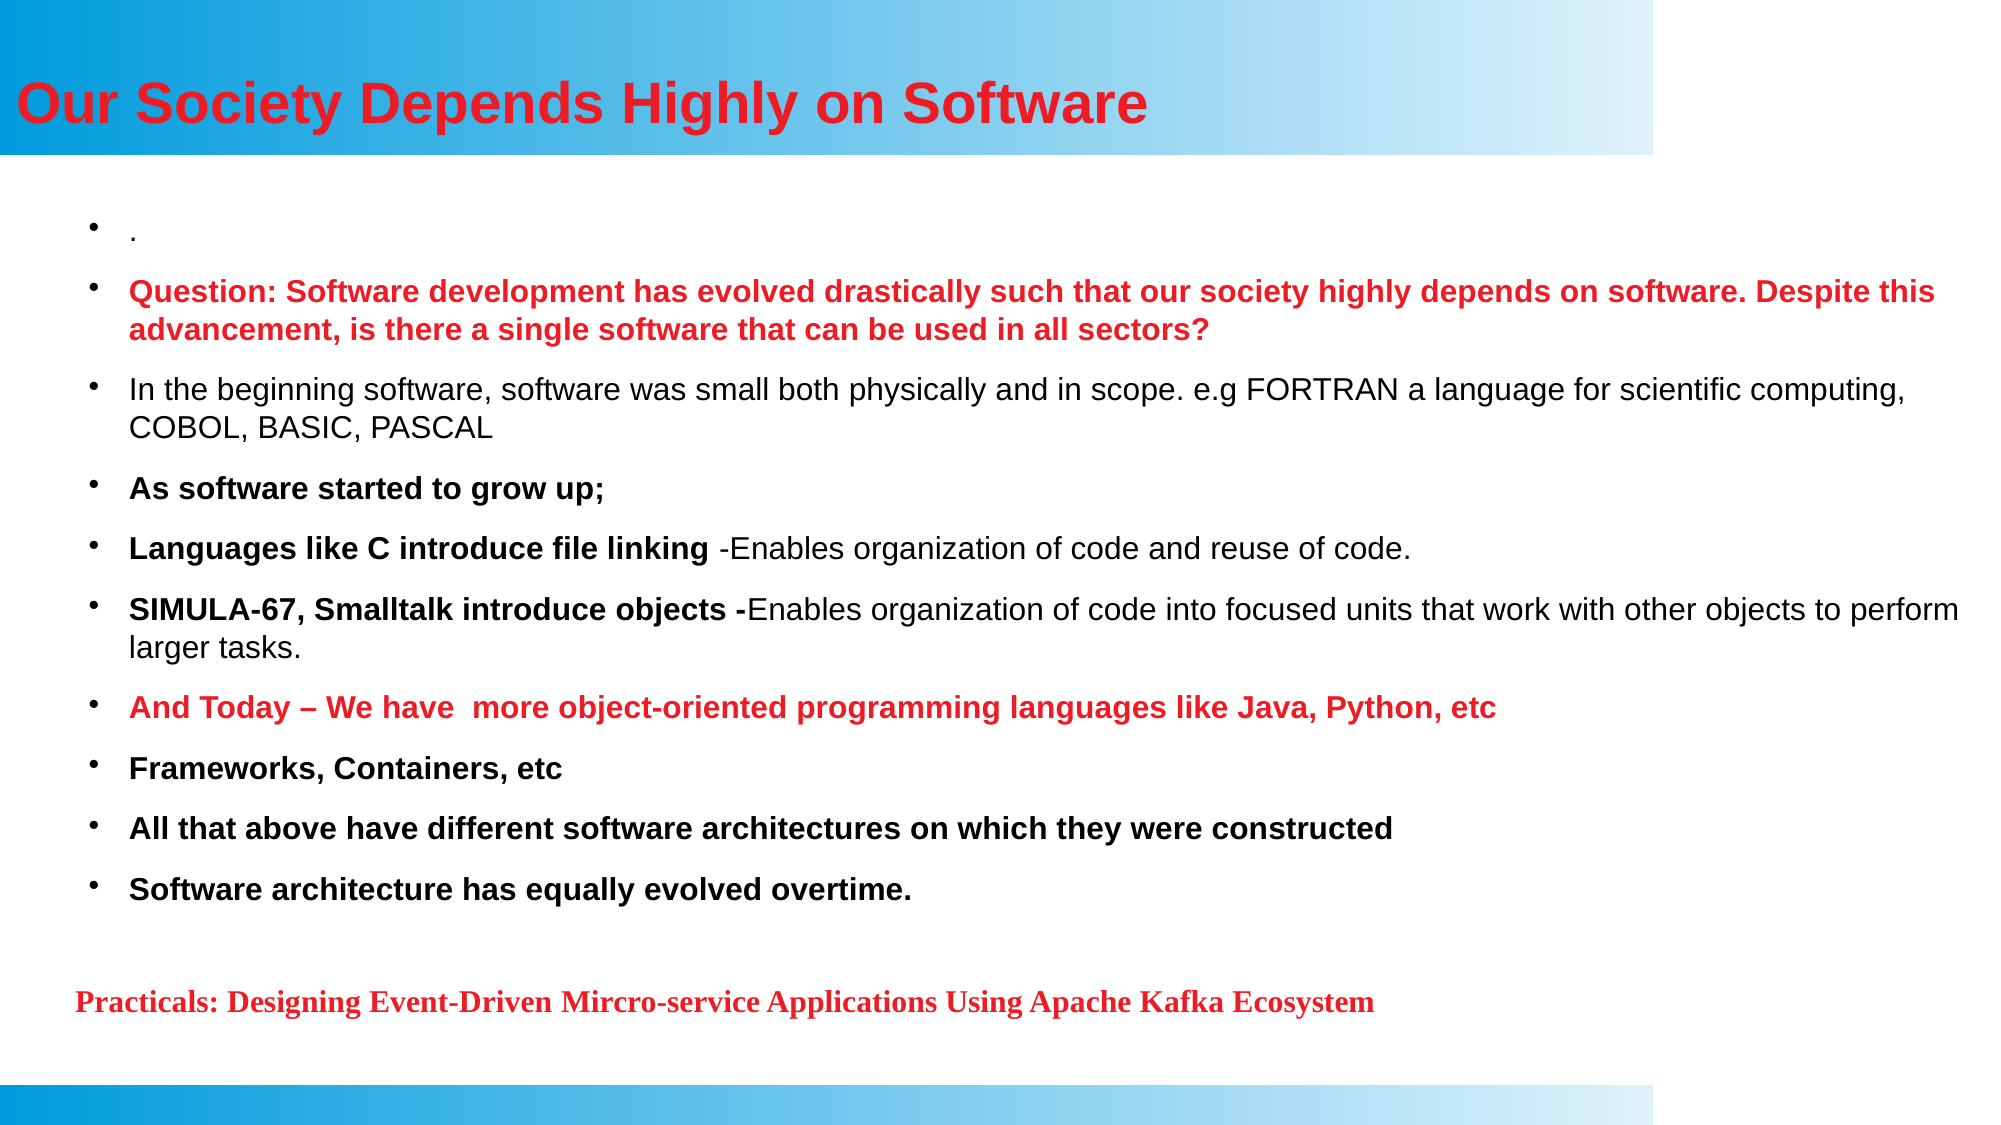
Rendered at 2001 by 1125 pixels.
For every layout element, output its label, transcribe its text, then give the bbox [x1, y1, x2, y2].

list . Question: Software development has evolved drastically such that our society highly depends on software. Despite this advancement, is there a single software that can be used in all sectors? In the beginning software, software was small both physically and in scope. e.g FORTRAN a language for scientific computing, COBOL, BASIC, PASCAL As software started to grow up; Languages like C introduce file linking -Enables organization of code and reuse of code. SIMULA-67, Smalltalk introduce objects -Enables organization of code into focused units that work with other objects to perform larger tasks. And Today – We have more object-oriented programming languages like Java, Python, etc Frameworks, Containers, etc All that above have different software architectures on which they were constructed Software architecture has equally evolved overtime. Practicals: Designing Event-Driven Mircro-service Applications Using Apache Kafka Ecosystem [75, 210, 1995, 1020]
title Our Society Depends Highly on Software [0, 36, 2000, 165]
